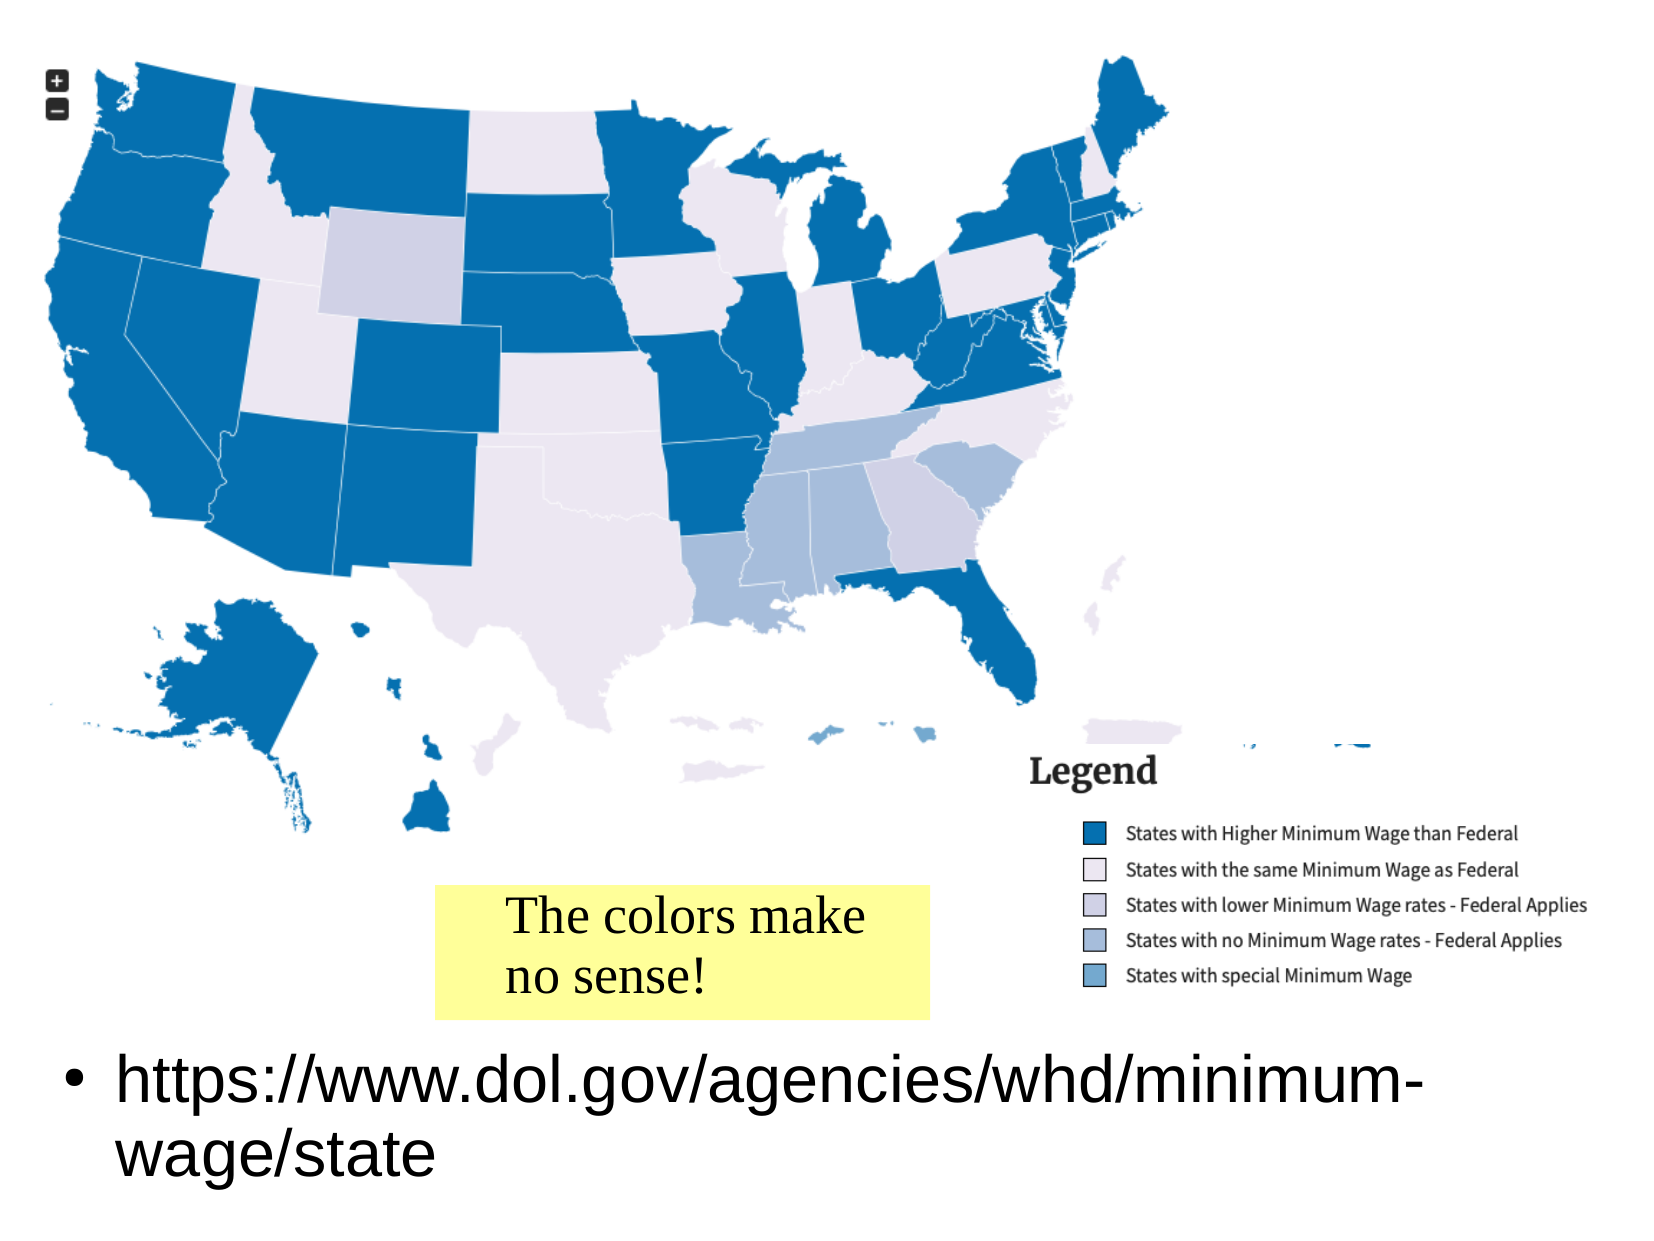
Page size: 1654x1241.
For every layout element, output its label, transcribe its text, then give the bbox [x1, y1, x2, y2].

picture [0, 20, 1636, 1021]
list https://www.dol.gov/agencies/whd/minimum-wage/state [45, 1041, 1534, 1241]
list The colors make no sense! [435, 885, 931, 1021]
